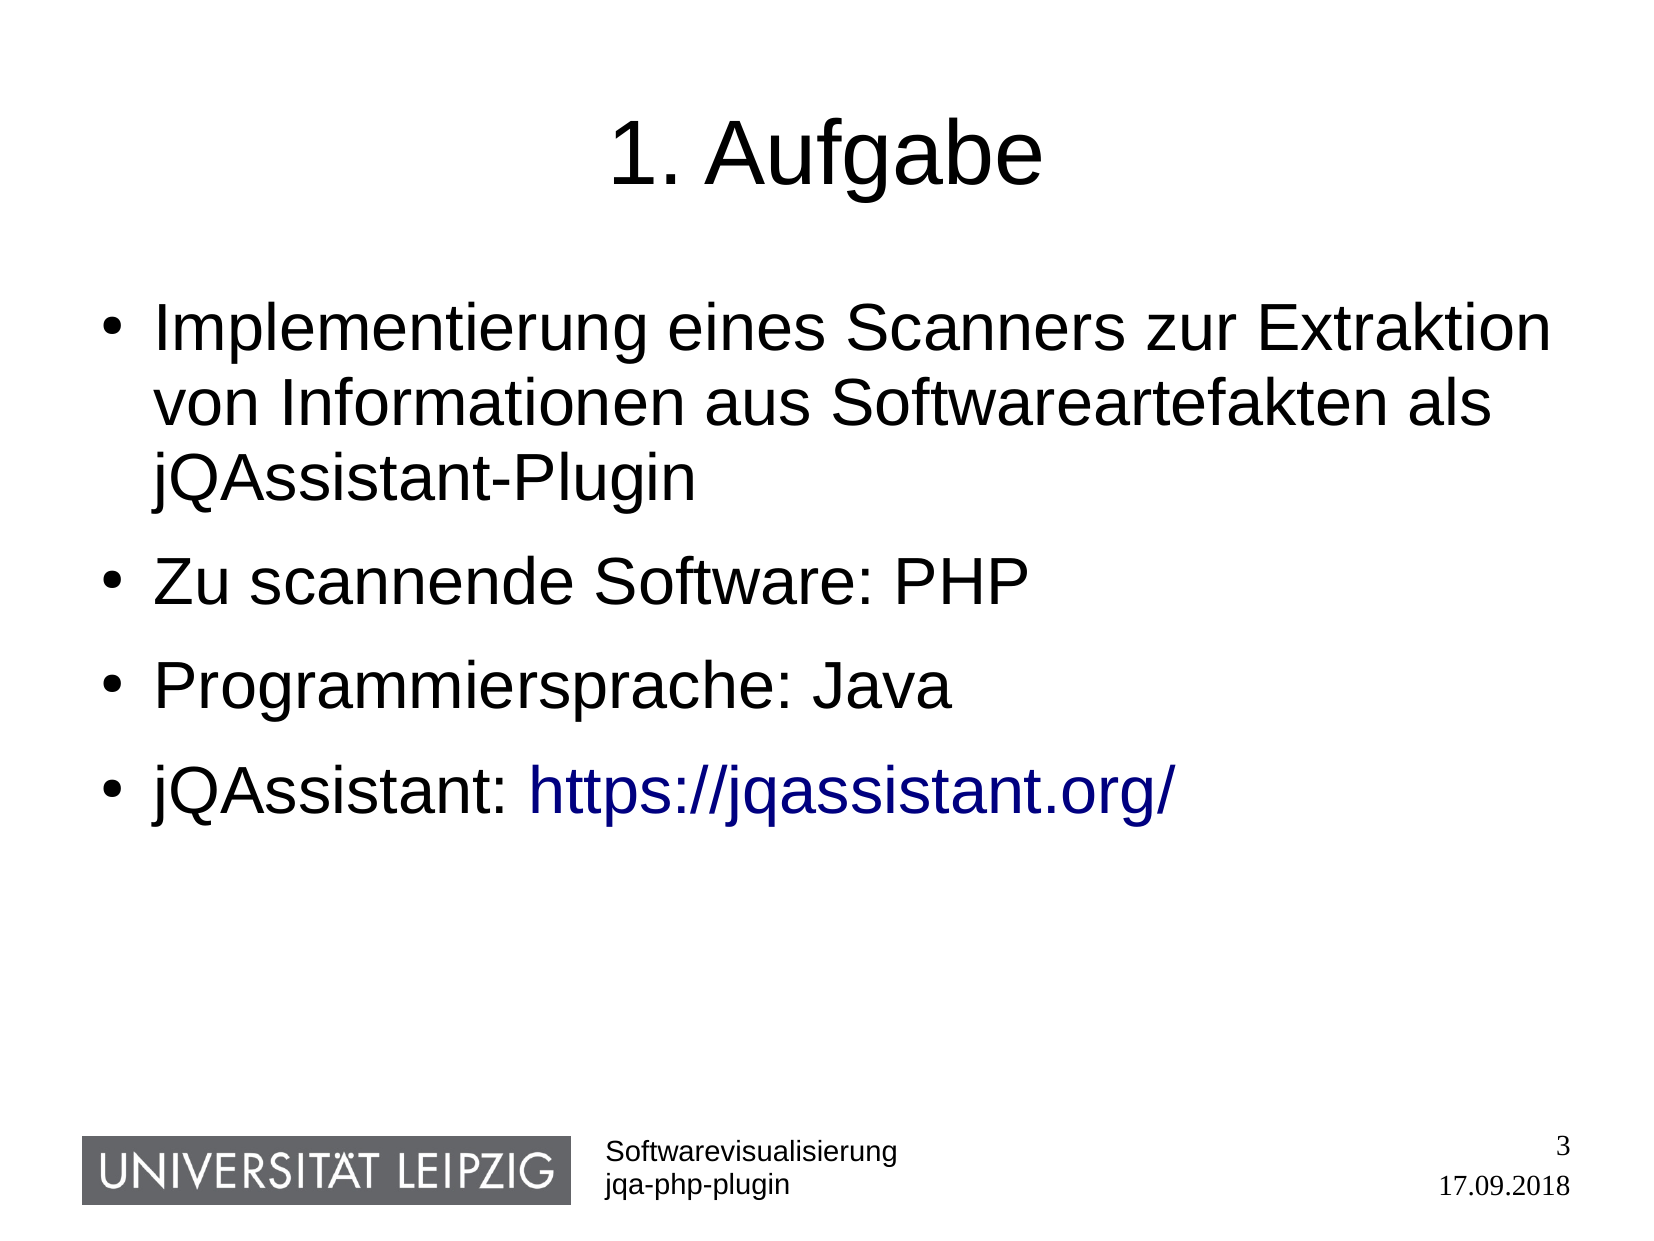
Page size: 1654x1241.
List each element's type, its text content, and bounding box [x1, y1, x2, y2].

list Implementierung eines Scanners zur Extraktion von Informationen aus Softwareartefakten als jQAssistant-Plugin Zu scannende Software: PHP Programmiersprache: Java jQAssistant: https://jqassistant.org/ [82, 290, 1571, 1010]
picture [82, 1136, 571, 1205]
title 1. Aufgabe [82, 49, 1571, 257]
